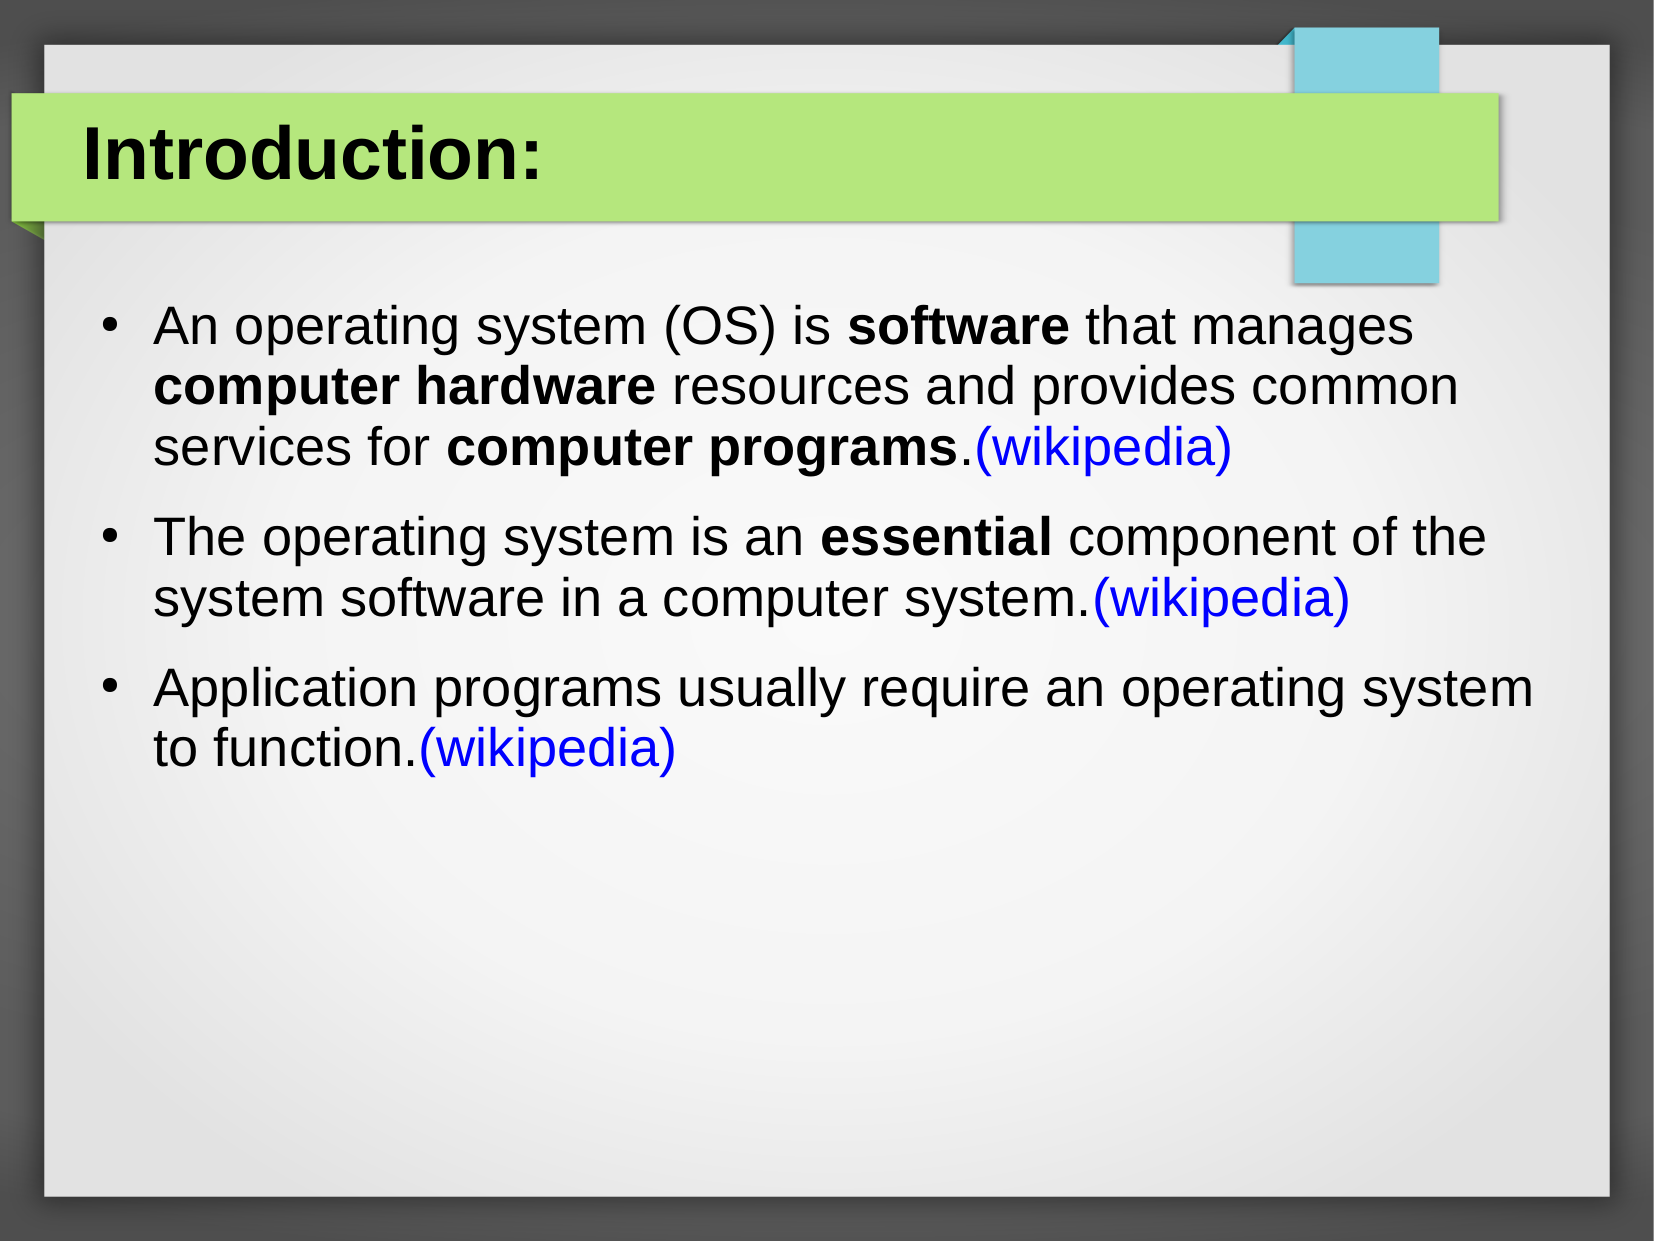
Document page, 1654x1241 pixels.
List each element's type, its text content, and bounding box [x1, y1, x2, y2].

list An operating system (OS) is software that manages computer hardware resources and provides common services for computer programs.(wikipedia) The operating system is an essential component of the system software in a computer system.(wikipedia) Application programs usually require an operating system to function.(wikipedia) [82, 295, 1571, 1015]
title Introduction: [82, 94, 1264, 213]
picture [0, 0, 1654, 1241]
